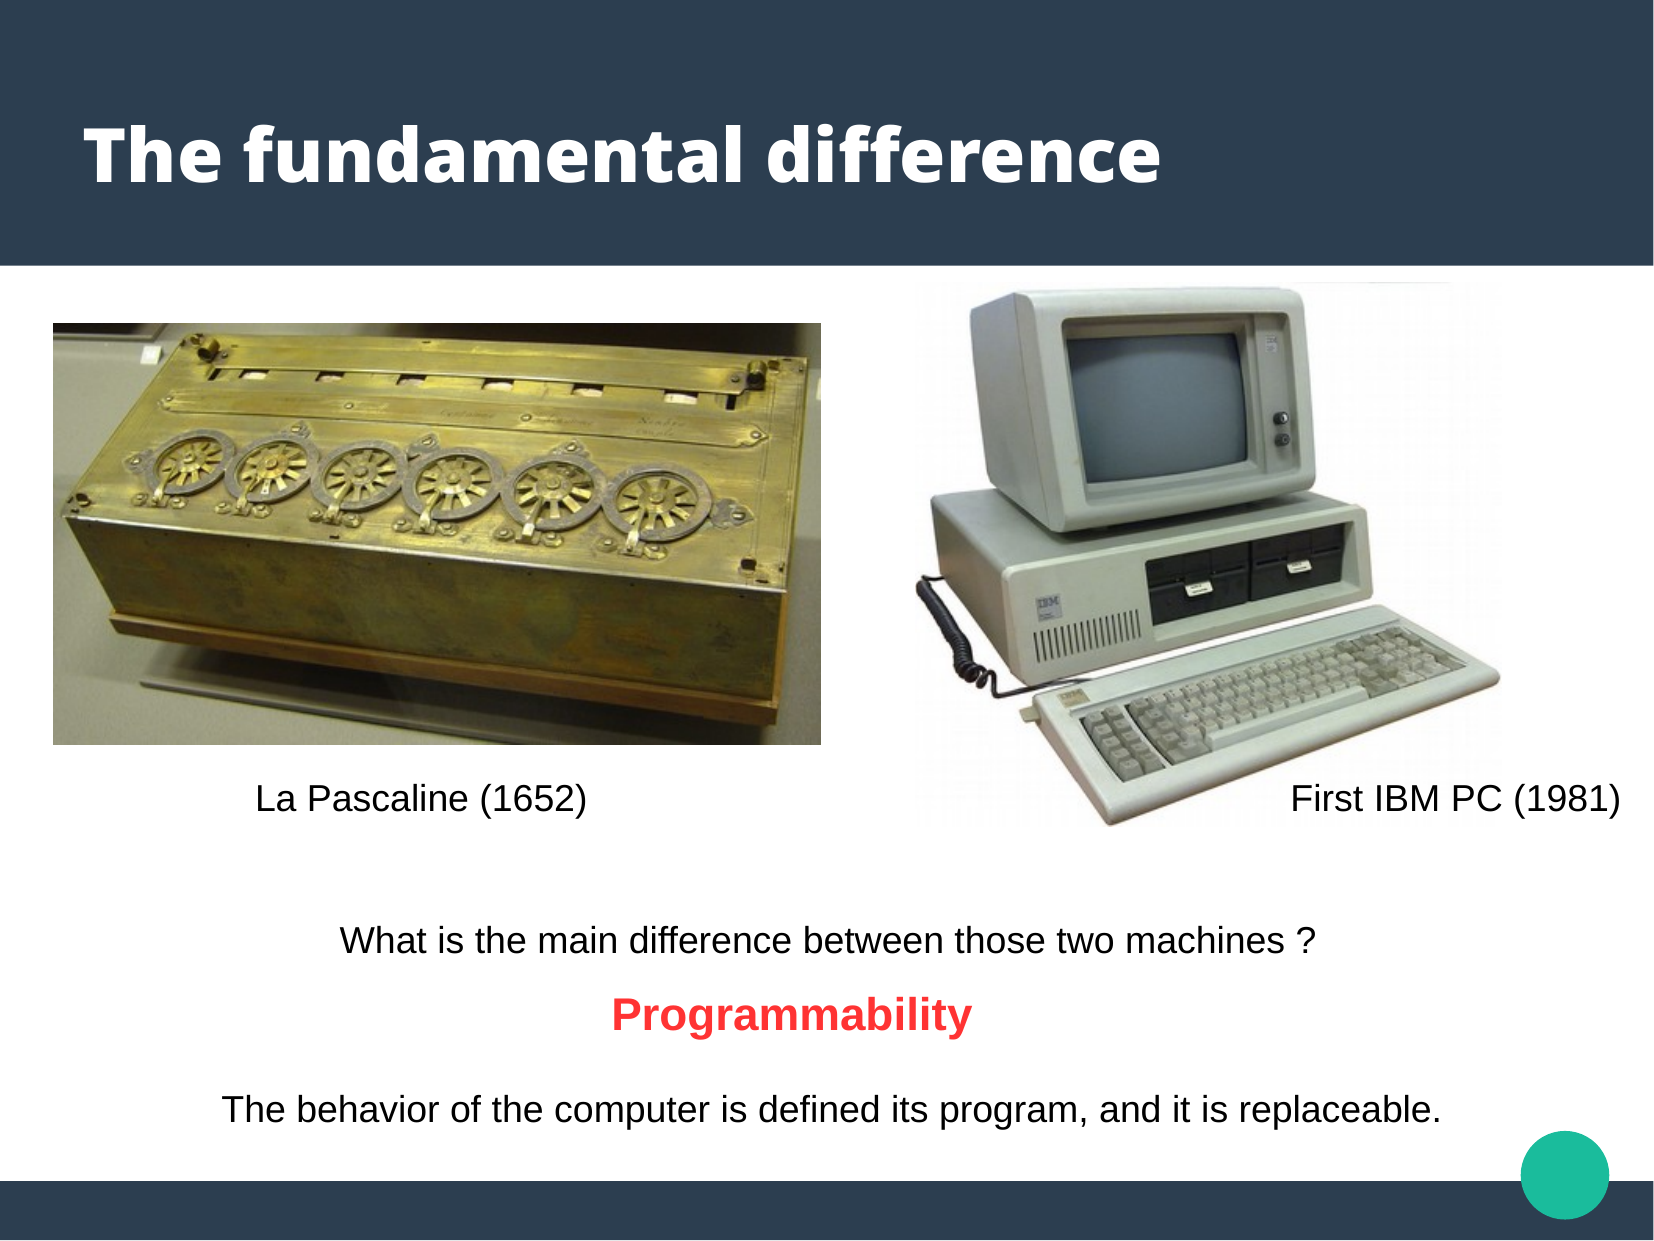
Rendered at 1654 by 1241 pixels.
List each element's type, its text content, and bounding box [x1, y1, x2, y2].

text_box The behavior of the computer is defined its program, and it is replaceable. [206, 1080, 1465, 1180]
text_box What is the main difference between those two machines ? [324, 911, 1332, 969]
text_box La Pascaline (1652) [240, 769, 603, 827]
text_box Programmability [596, 974, 999, 1055]
text_box First IBM PC (1981) [1275, 769, 1637, 827]
picture [53, 323, 821, 745]
picture [915, 282, 1502, 827]
title The fundamental difference [82, 49, 1571, 257]
